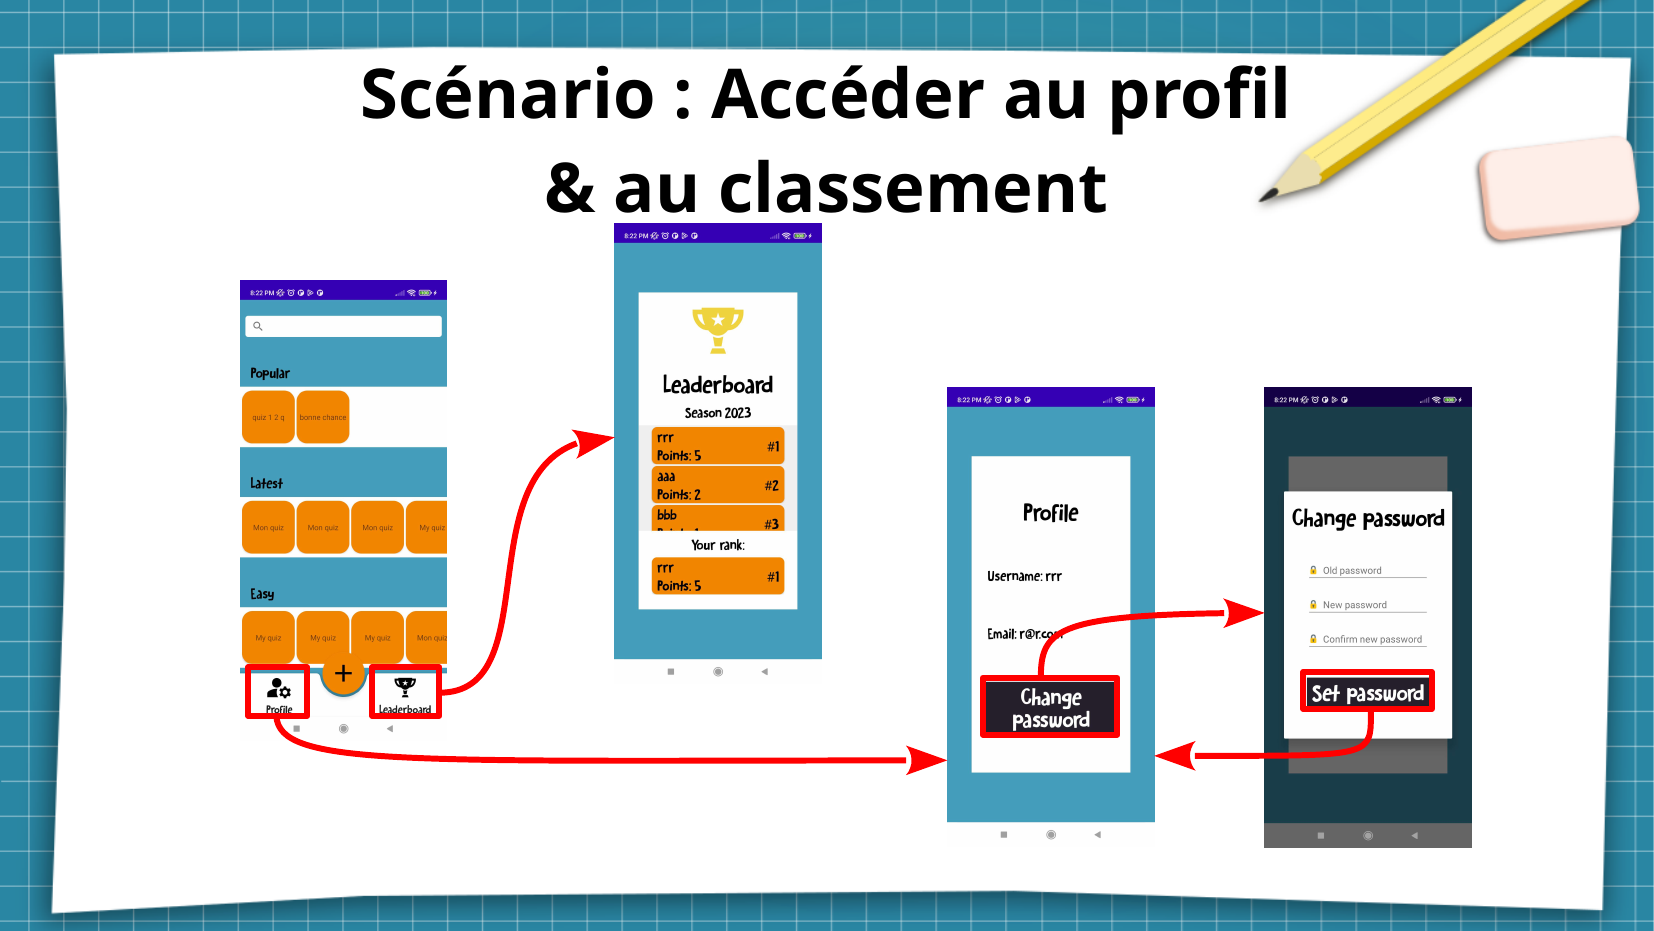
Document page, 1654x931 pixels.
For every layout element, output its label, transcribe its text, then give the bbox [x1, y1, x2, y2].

title Scénario : Accéder au profil & au classement [82, 53, 1571, 224]
picture [0, 0, 1654, 931]
